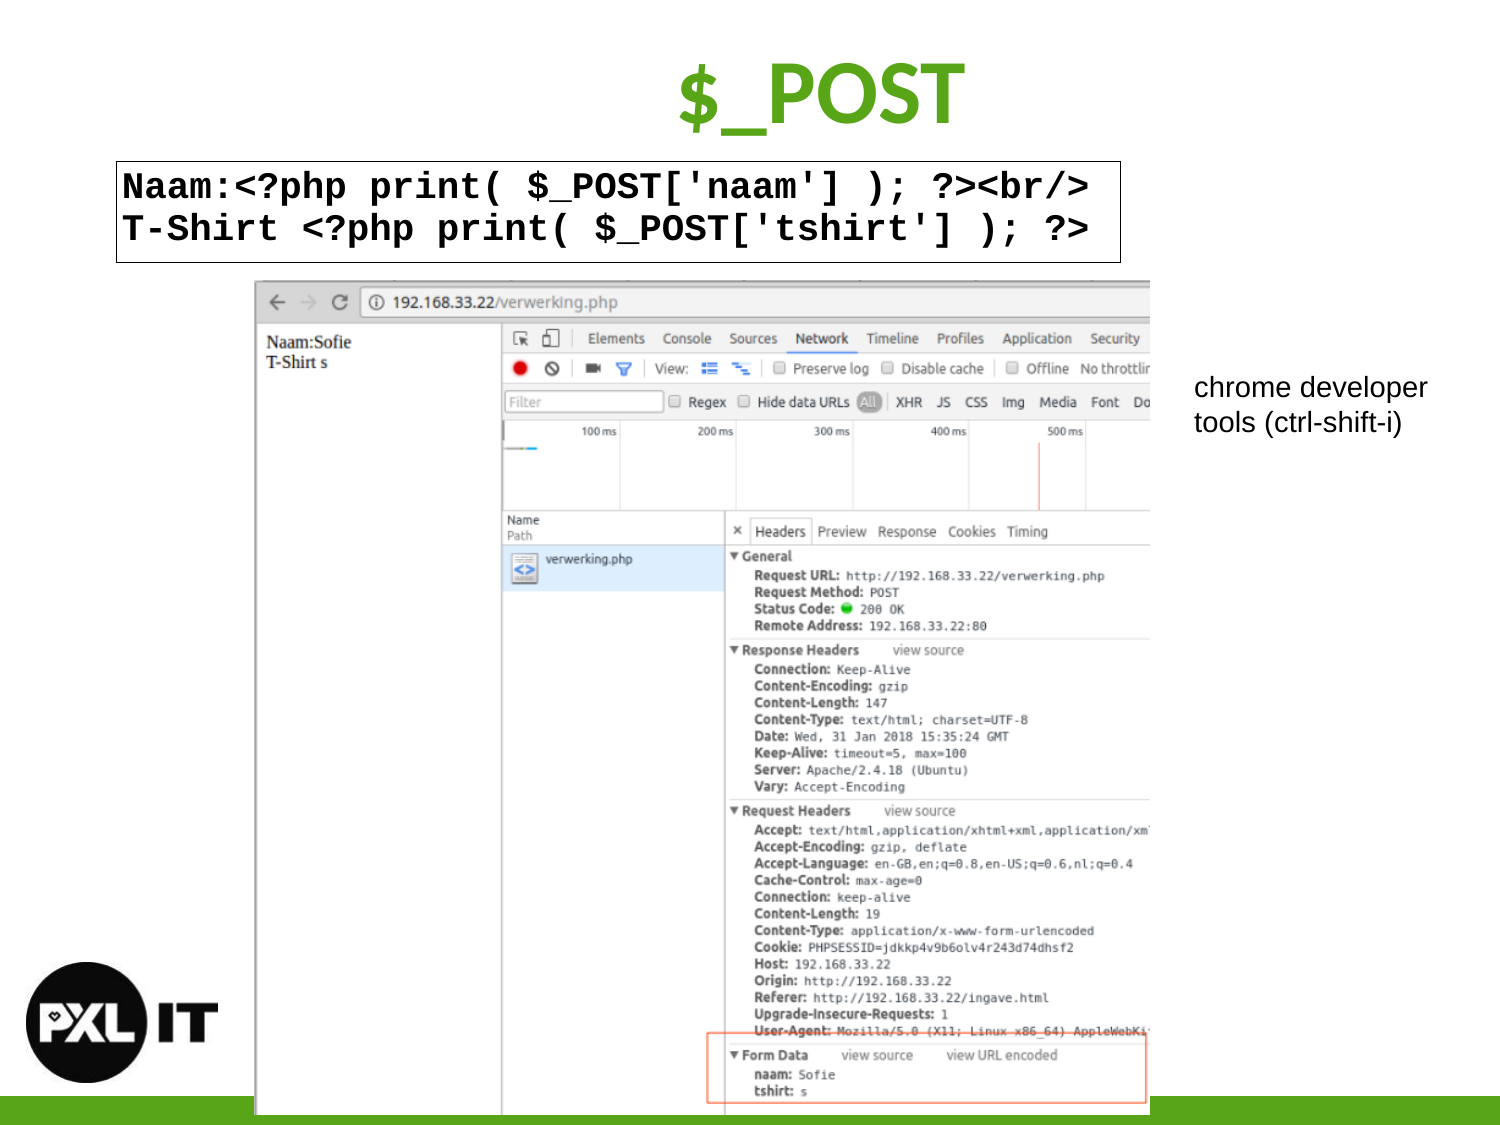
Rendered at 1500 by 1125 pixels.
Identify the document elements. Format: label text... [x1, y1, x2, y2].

table_header Naam:<?php print( $_POST['naam'] ); ?><br/> T-Shirt <?php print( $_POST['tshirt'] ); ?> [117, 162, 1120, 262]
picture [26, 962, 218, 1083]
picture [254, 280, 1150, 1115]
text_box chrome developer tools (ctrl-shift-i) [1179, 353, 1495, 465]
text_box $_POST [201, 24, 1440, 151]
